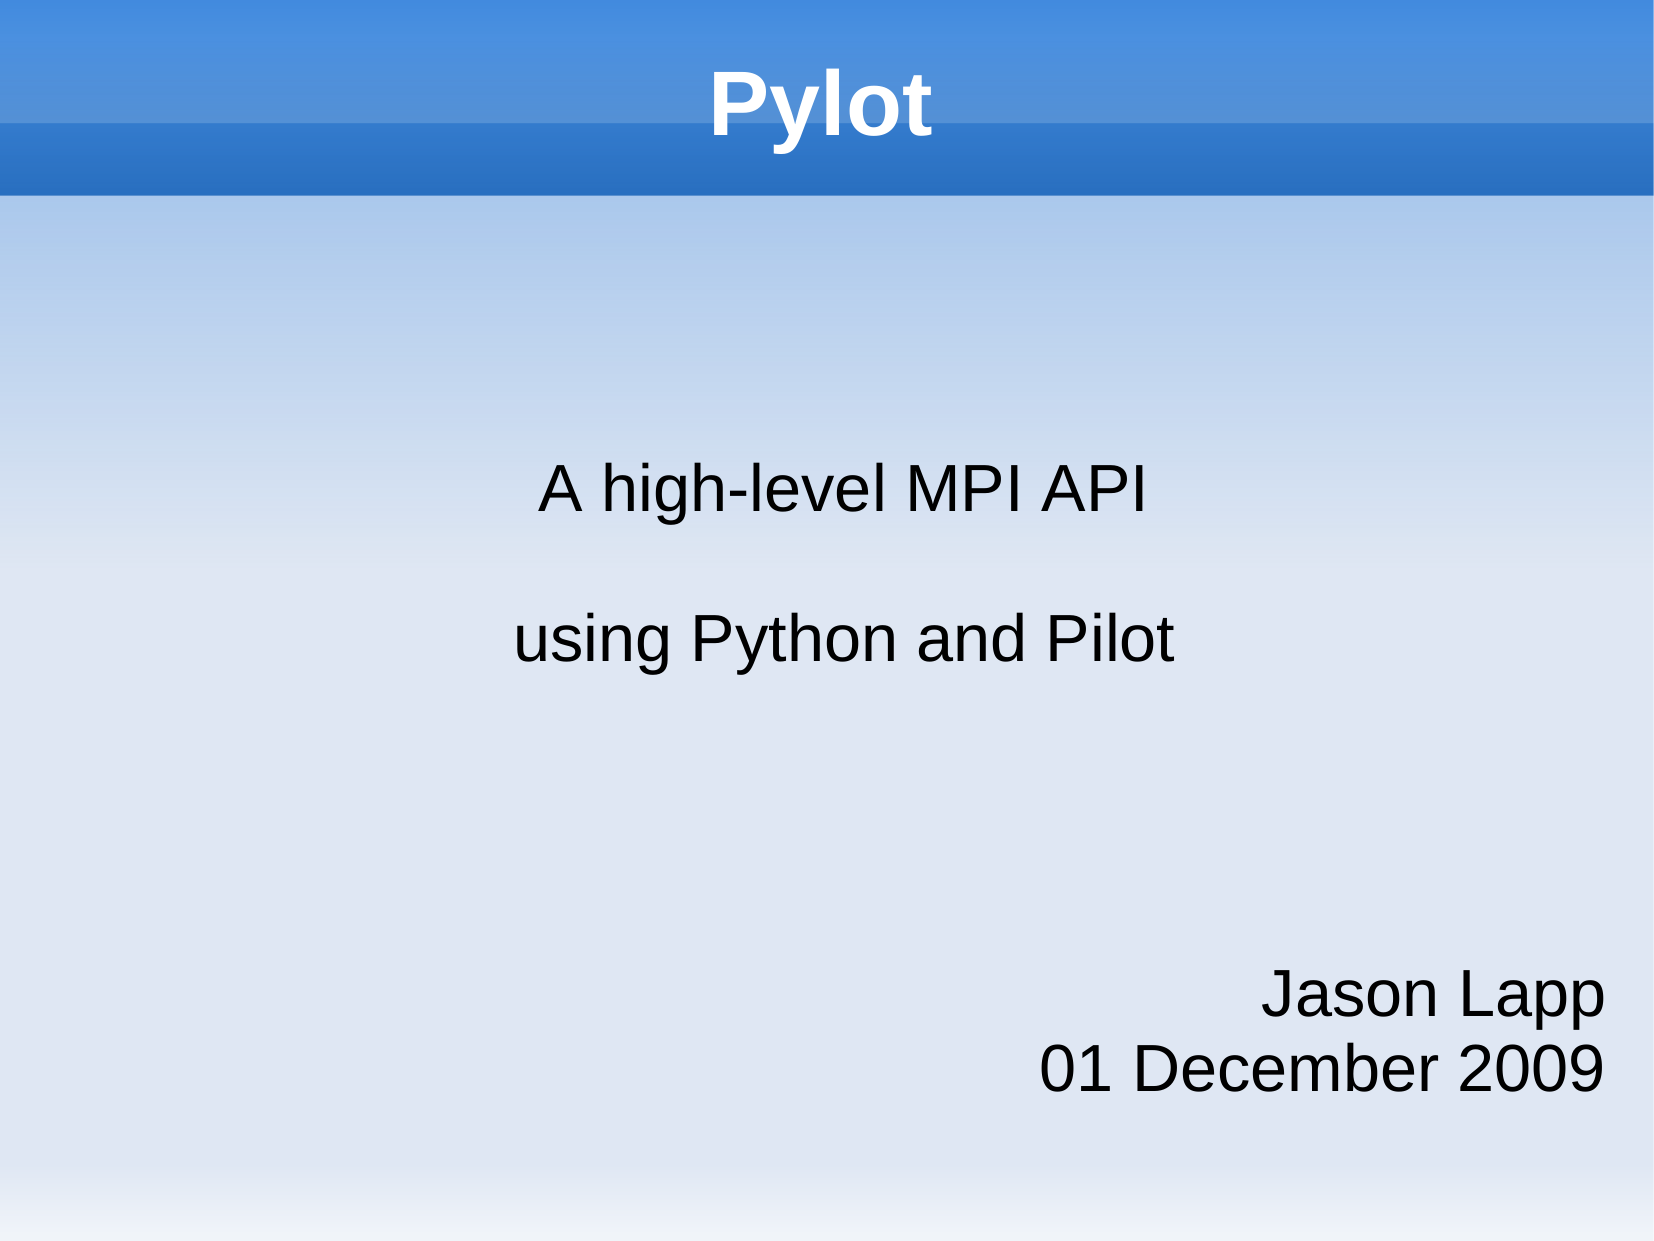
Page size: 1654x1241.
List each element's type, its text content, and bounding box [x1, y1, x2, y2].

text_box A high-level MPI API using Python and Pilot [88, 413, 1577, 714]
picture [0, 0, 1654, 1241]
title Pylot [76, 0, 1565, 208]
text_box Jason Lapp 01 December 2009 [118, 880, 1607, 1182]
